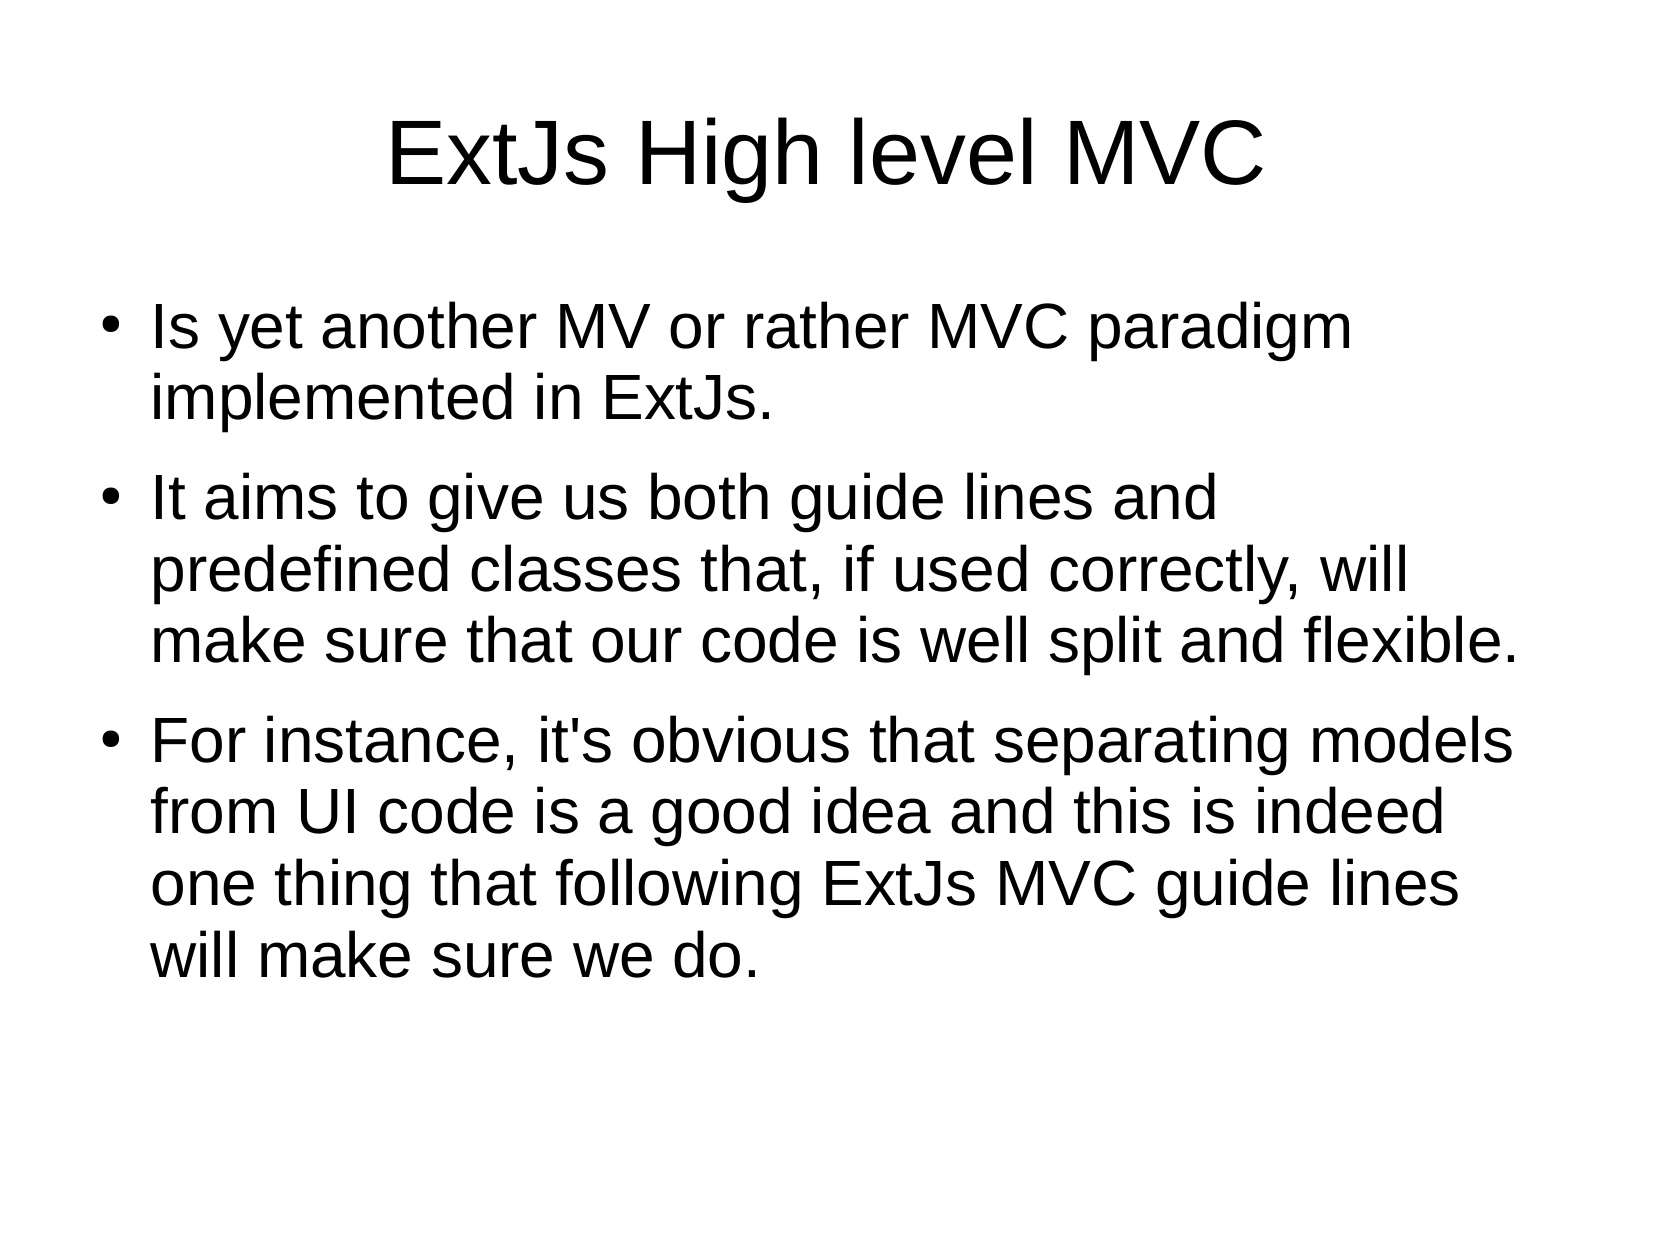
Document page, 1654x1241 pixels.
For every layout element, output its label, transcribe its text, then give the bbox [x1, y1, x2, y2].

title ExtJs High level MVC [82, 49, 1571, 257]
list Is yet another MV or rather MVC paradigm implemented in ExtJs. It aims to give us both guide lines and predefined classes that, if used correctly, will make sure that our code is well split and flexible. For instance, it's obvious that separating models from UI code is a good idea and this is indeed one thing that following ExtJs MVC guide lines will make sure we do. [82, 290, 1538, 1010]
